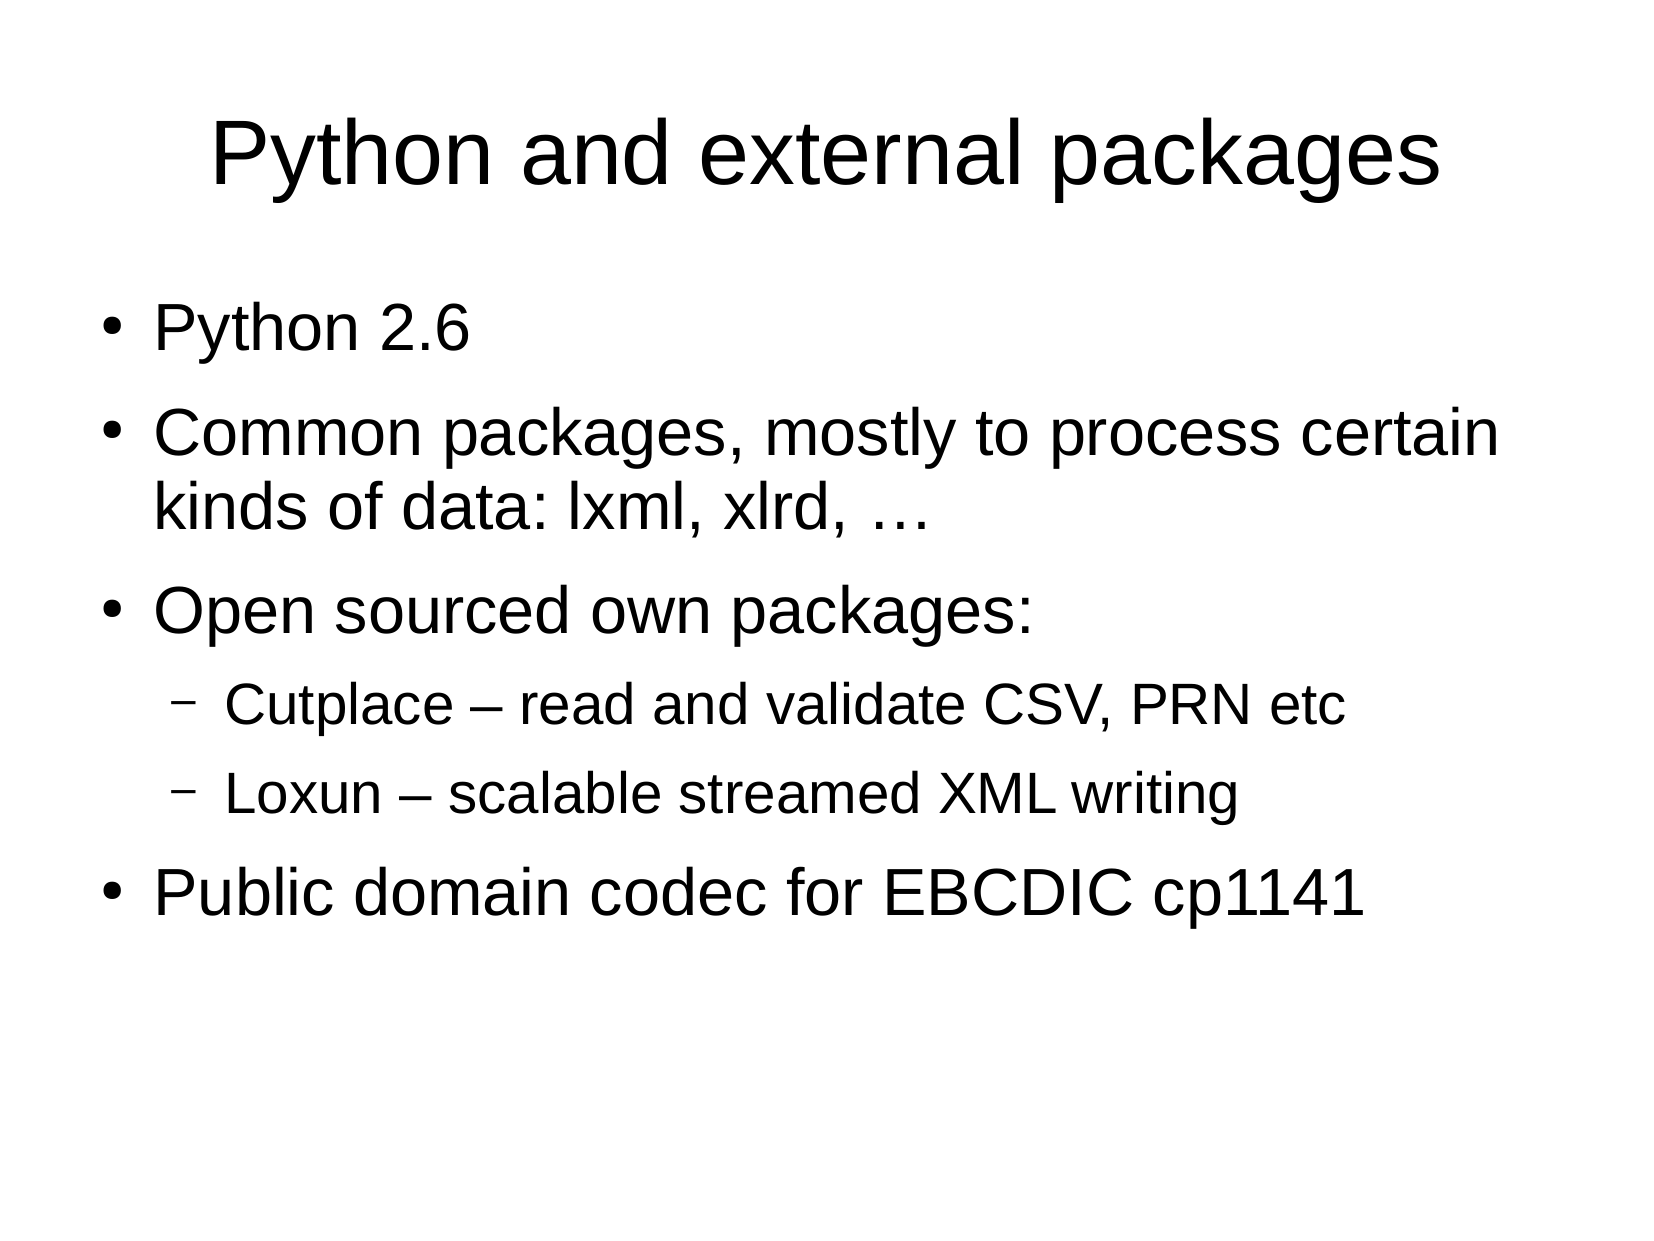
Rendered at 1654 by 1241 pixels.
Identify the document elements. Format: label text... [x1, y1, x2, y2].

list Python 2.6 Common packages, mostly to process certain kinds of data: lxml, xlrd, … Open sourced own packages: Cutplace – read and validate CSV, PRN etc Loxun – scalable streamed XML writing Public domain codec for EBCDIC cp1141 [82, 290, 1571, 1010]
title Python and external packages [82, 49, 1571, 257]
